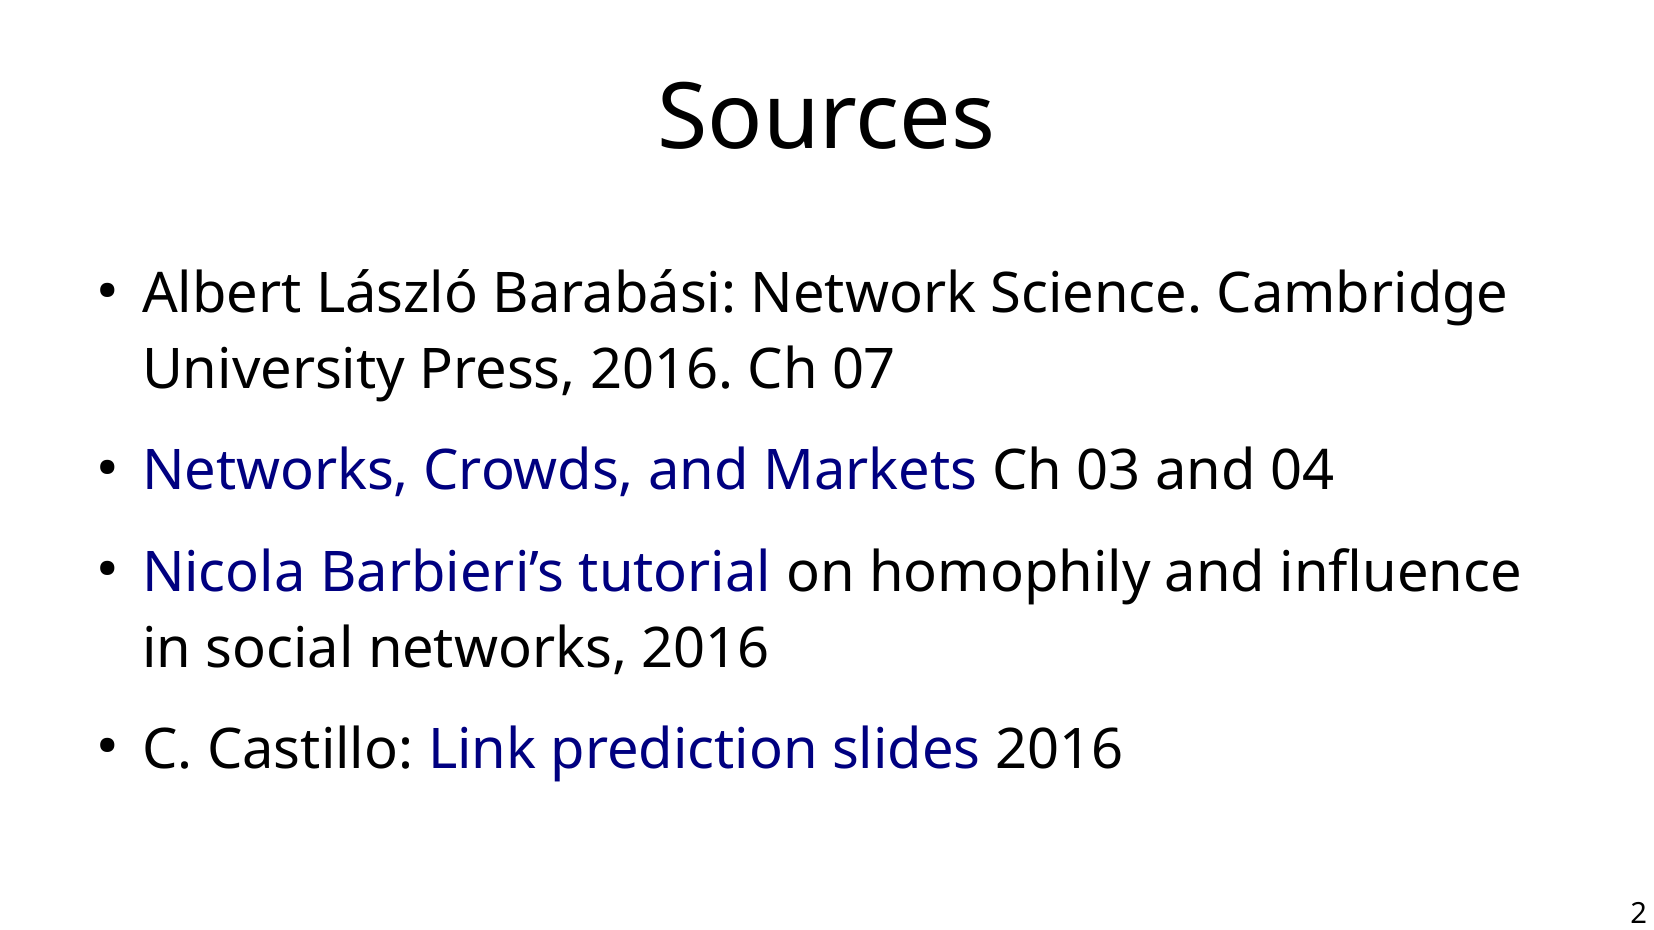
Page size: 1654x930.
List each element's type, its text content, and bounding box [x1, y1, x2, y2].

title Sources [82, 1, 1571, 225]
list Albert László Barabási: Network Science. Cambridge University Press, 2016. Ch 07 Networks, Crowds, and Markets Ch 03 and 04 Nicola Barbieri’s tutorial on homophily and influence in social networks, 2016 C. Castillo: Link prediction slides 2016 [82, 252, 1571, 793]
